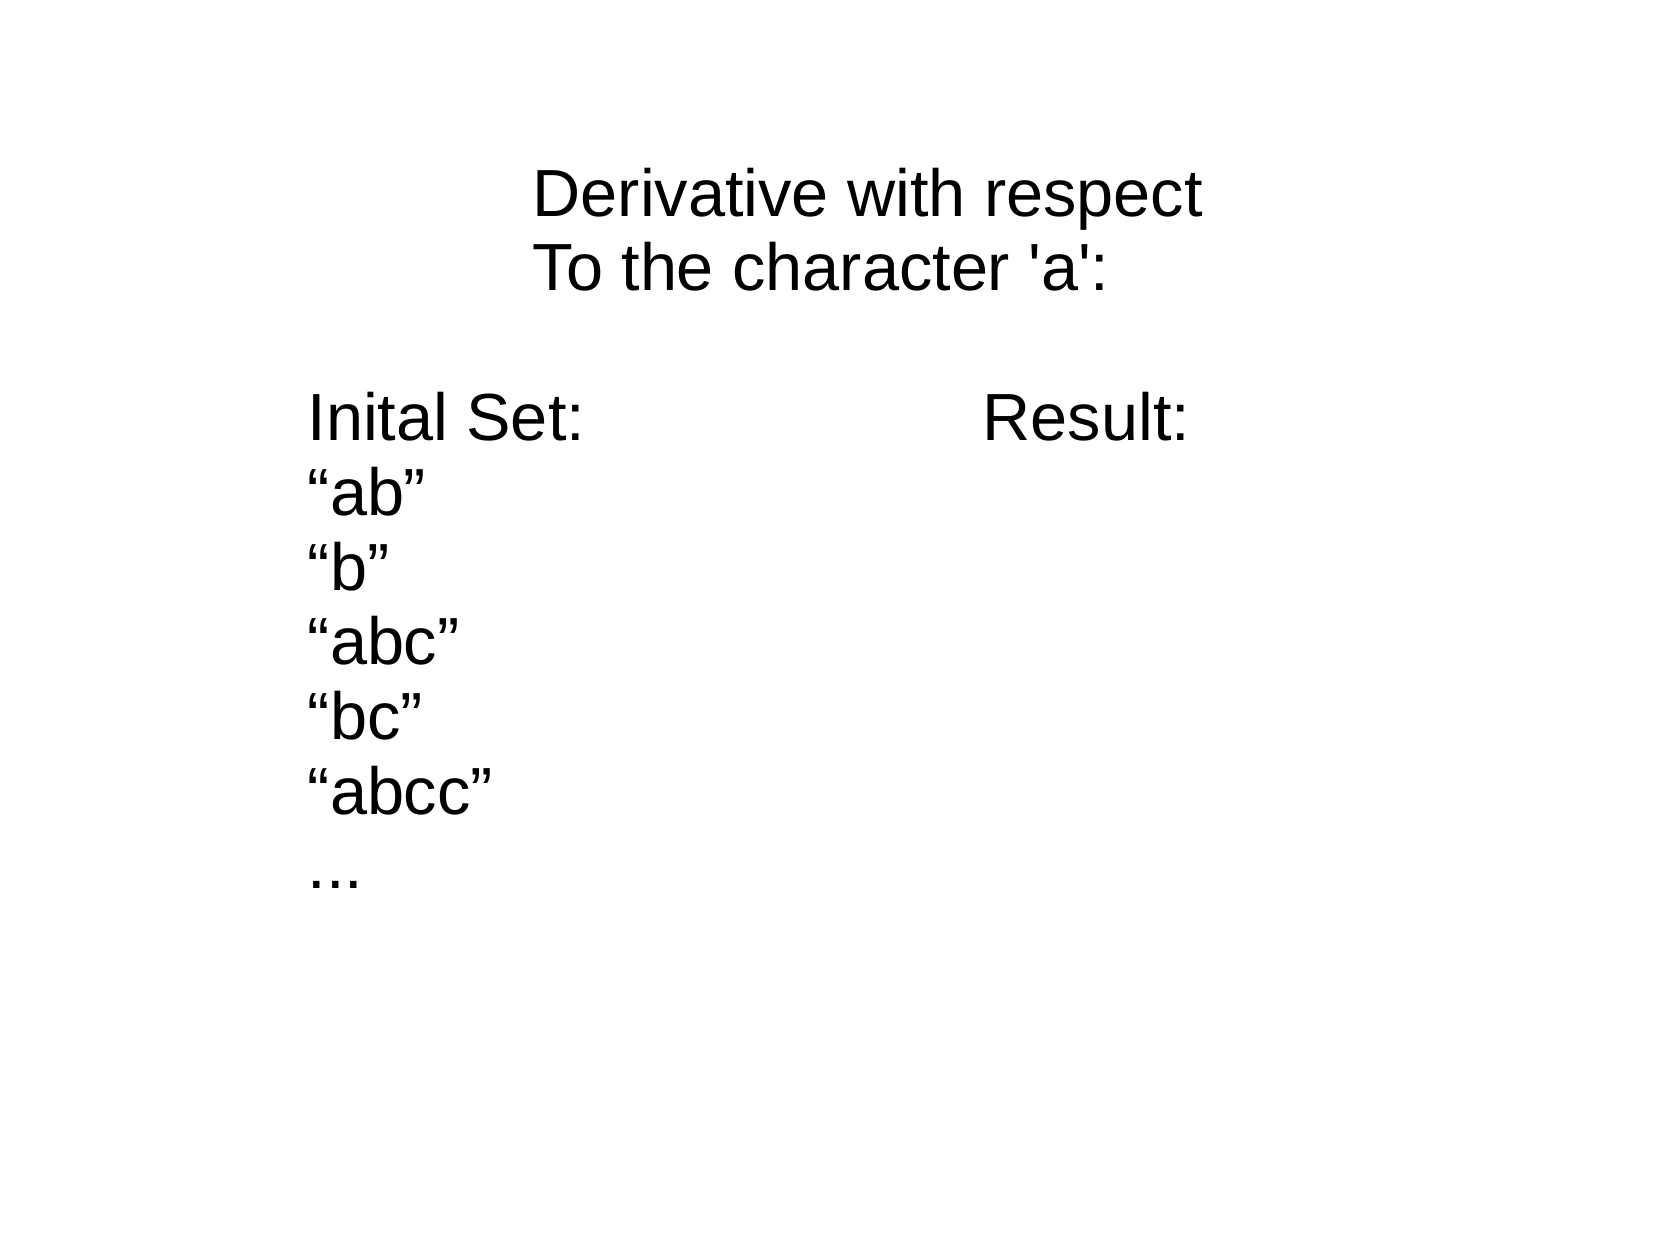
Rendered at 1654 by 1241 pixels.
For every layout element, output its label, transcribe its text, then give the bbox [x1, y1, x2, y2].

subtitle Derivative with respect To the character 'a': Inital Set: Result: “ab” “b” “abc” “bc” “abcc” ... [82, 49, 1571, 1010]
